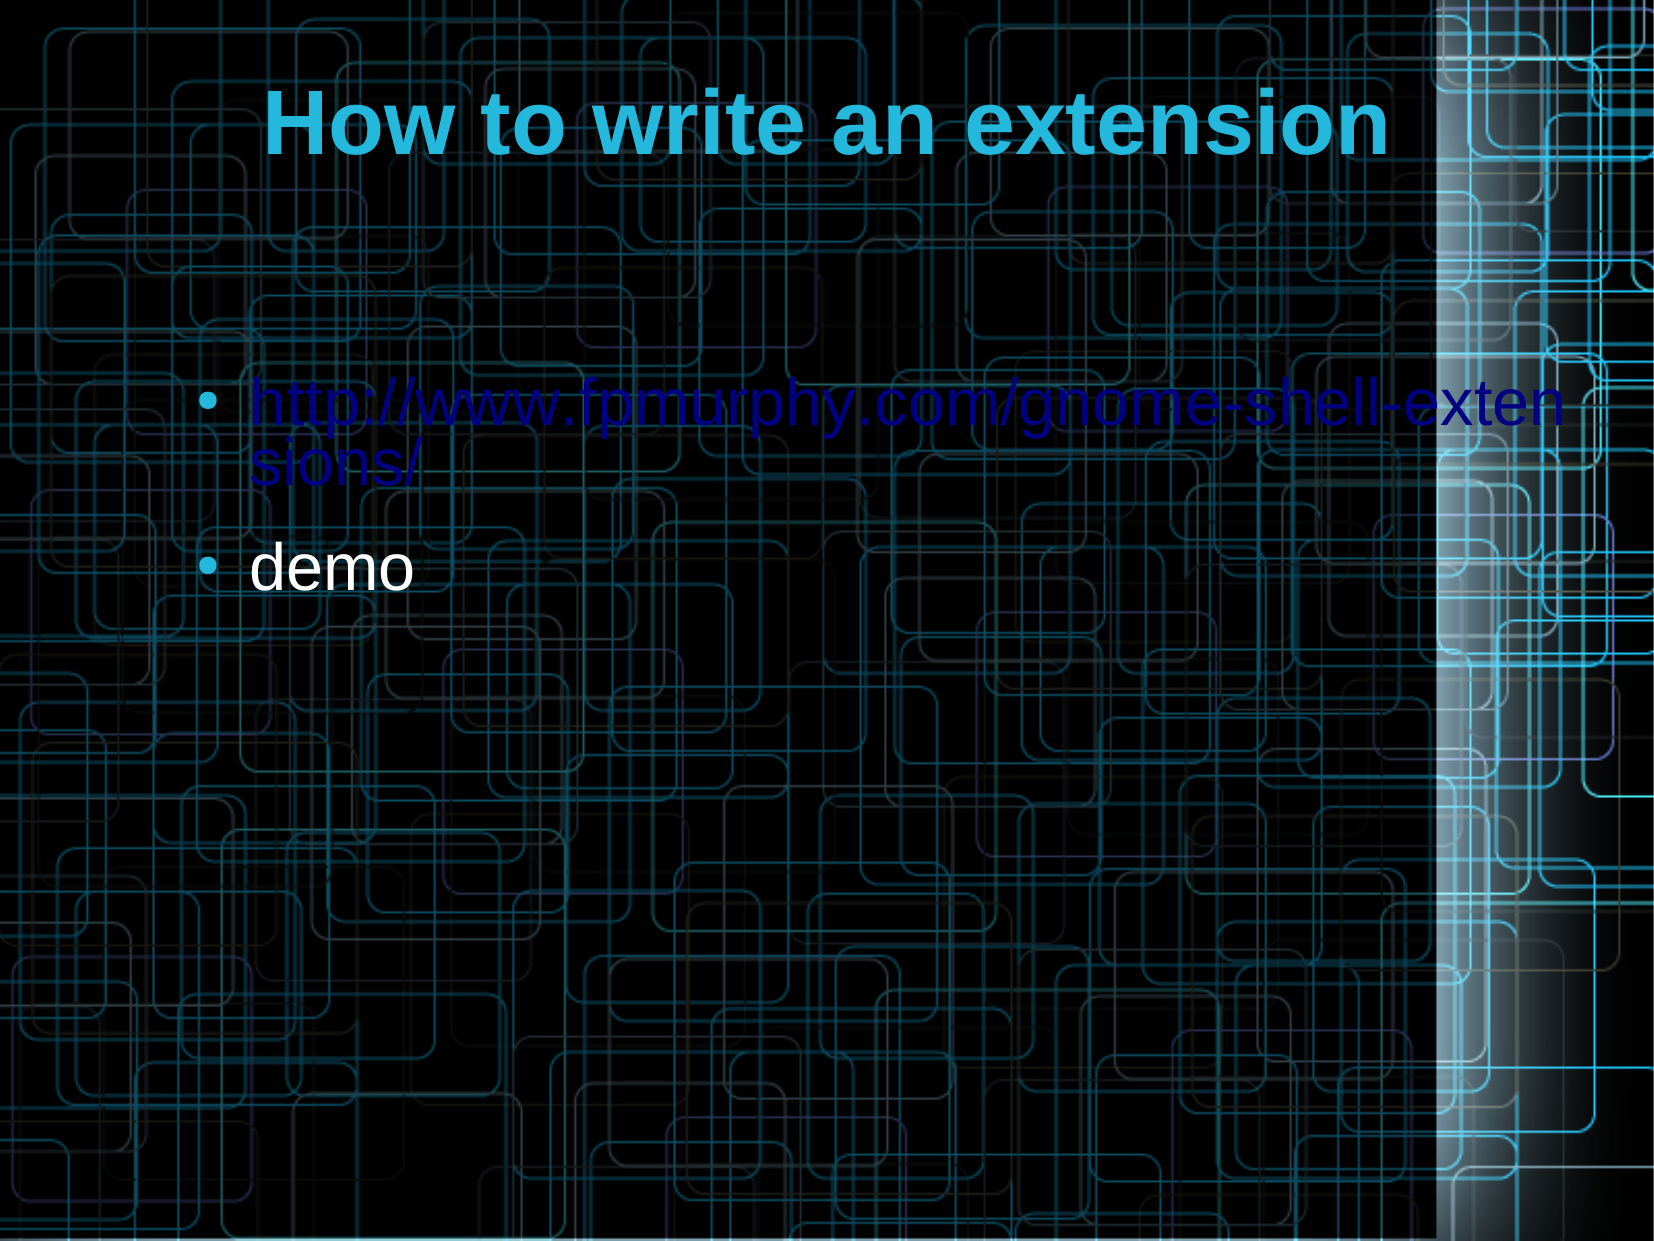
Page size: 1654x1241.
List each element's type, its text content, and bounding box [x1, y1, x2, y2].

picture [0, 0, 1654, 1241]
title How to write an extension [121, 19, 1534, 227]
list http://www.fpmurphy.com/gnome-shell-extensions/ demo [178, 364, 1570, 1147]
